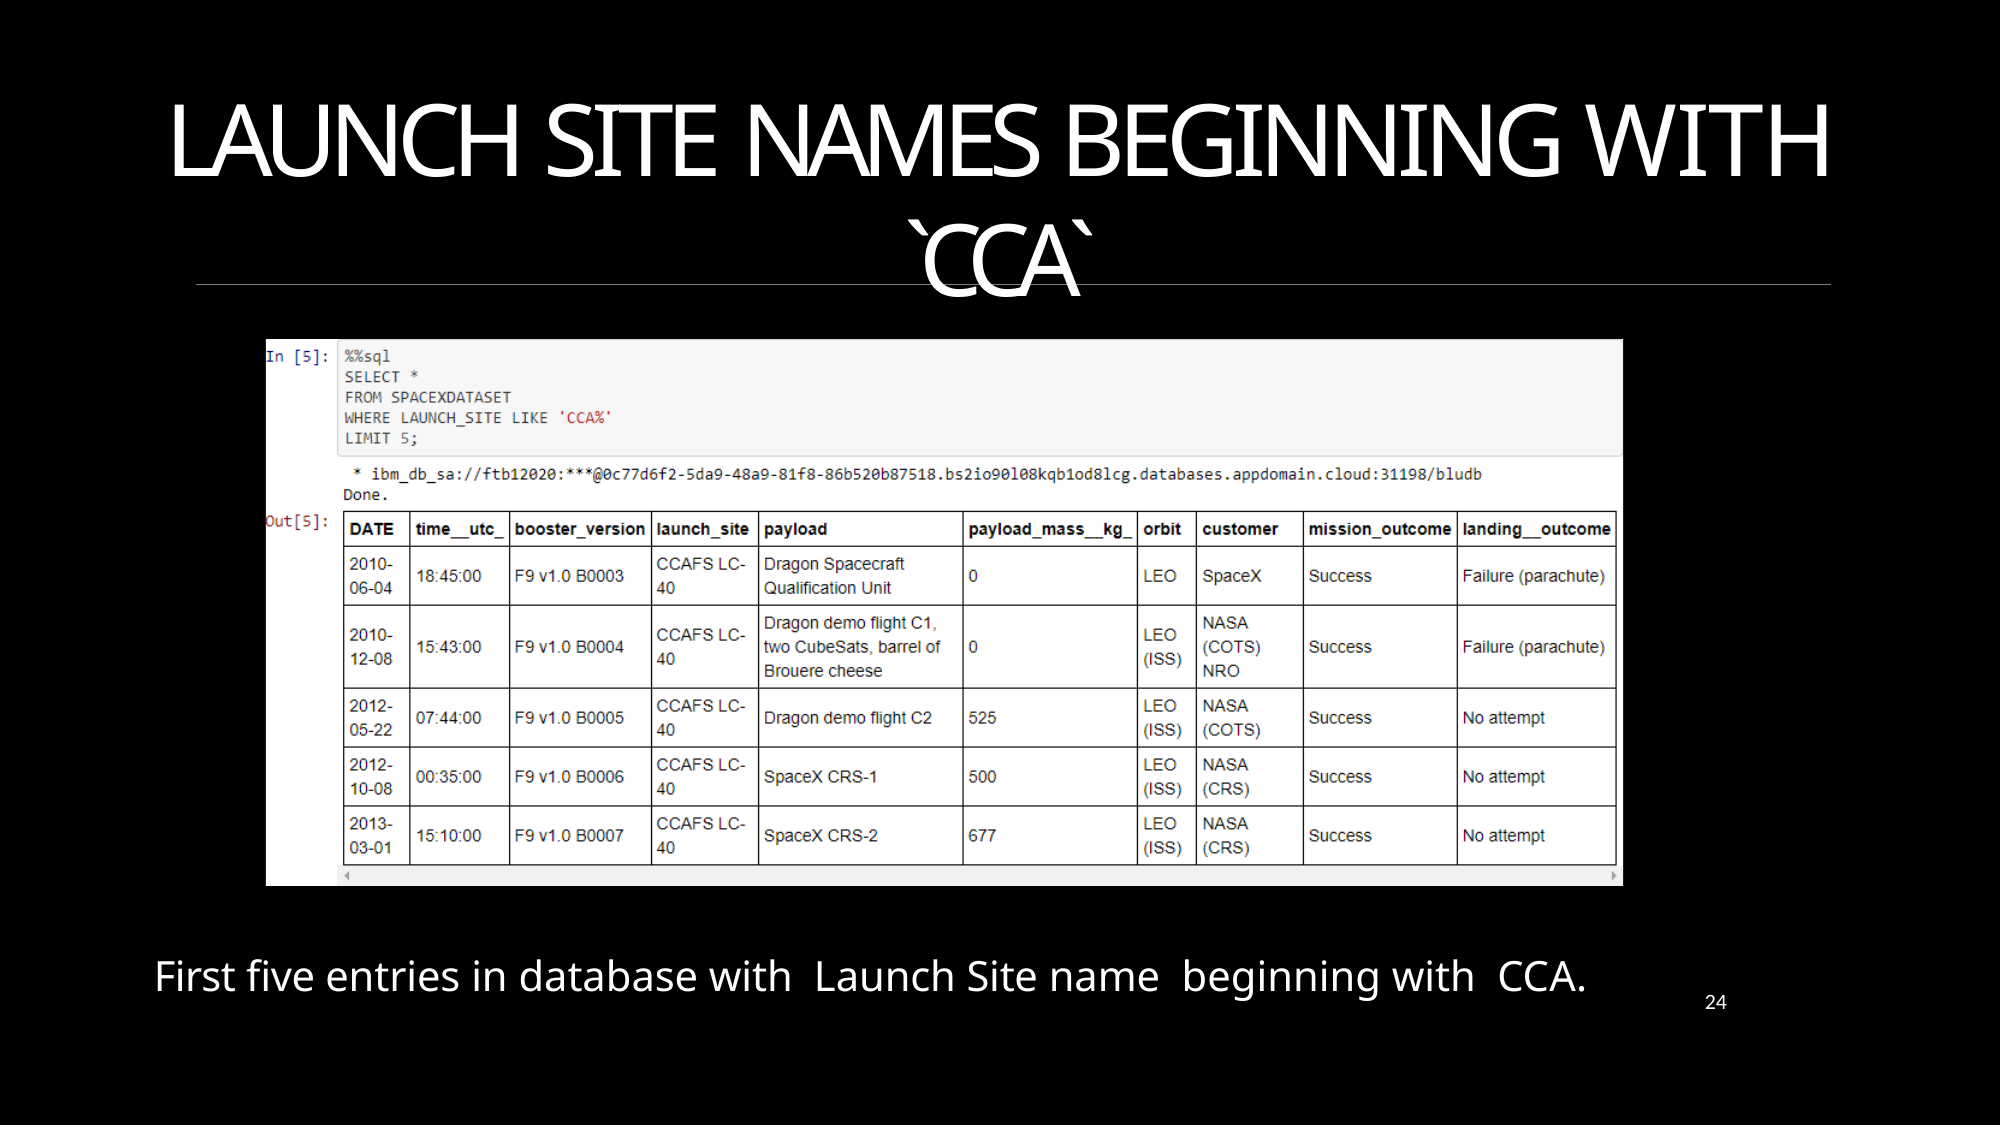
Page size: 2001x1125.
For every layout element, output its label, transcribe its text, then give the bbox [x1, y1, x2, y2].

title Launch Site Names Beginning with `CCA` [82, 133, 1917, 257]
text_box [266, 339, 1623, 886]
text_box First five entries in database with Launch Site name beginning with CCA. [151, 946, 1739, 1002]
slide_number 20 [1698, 979, 1788, 1026]
